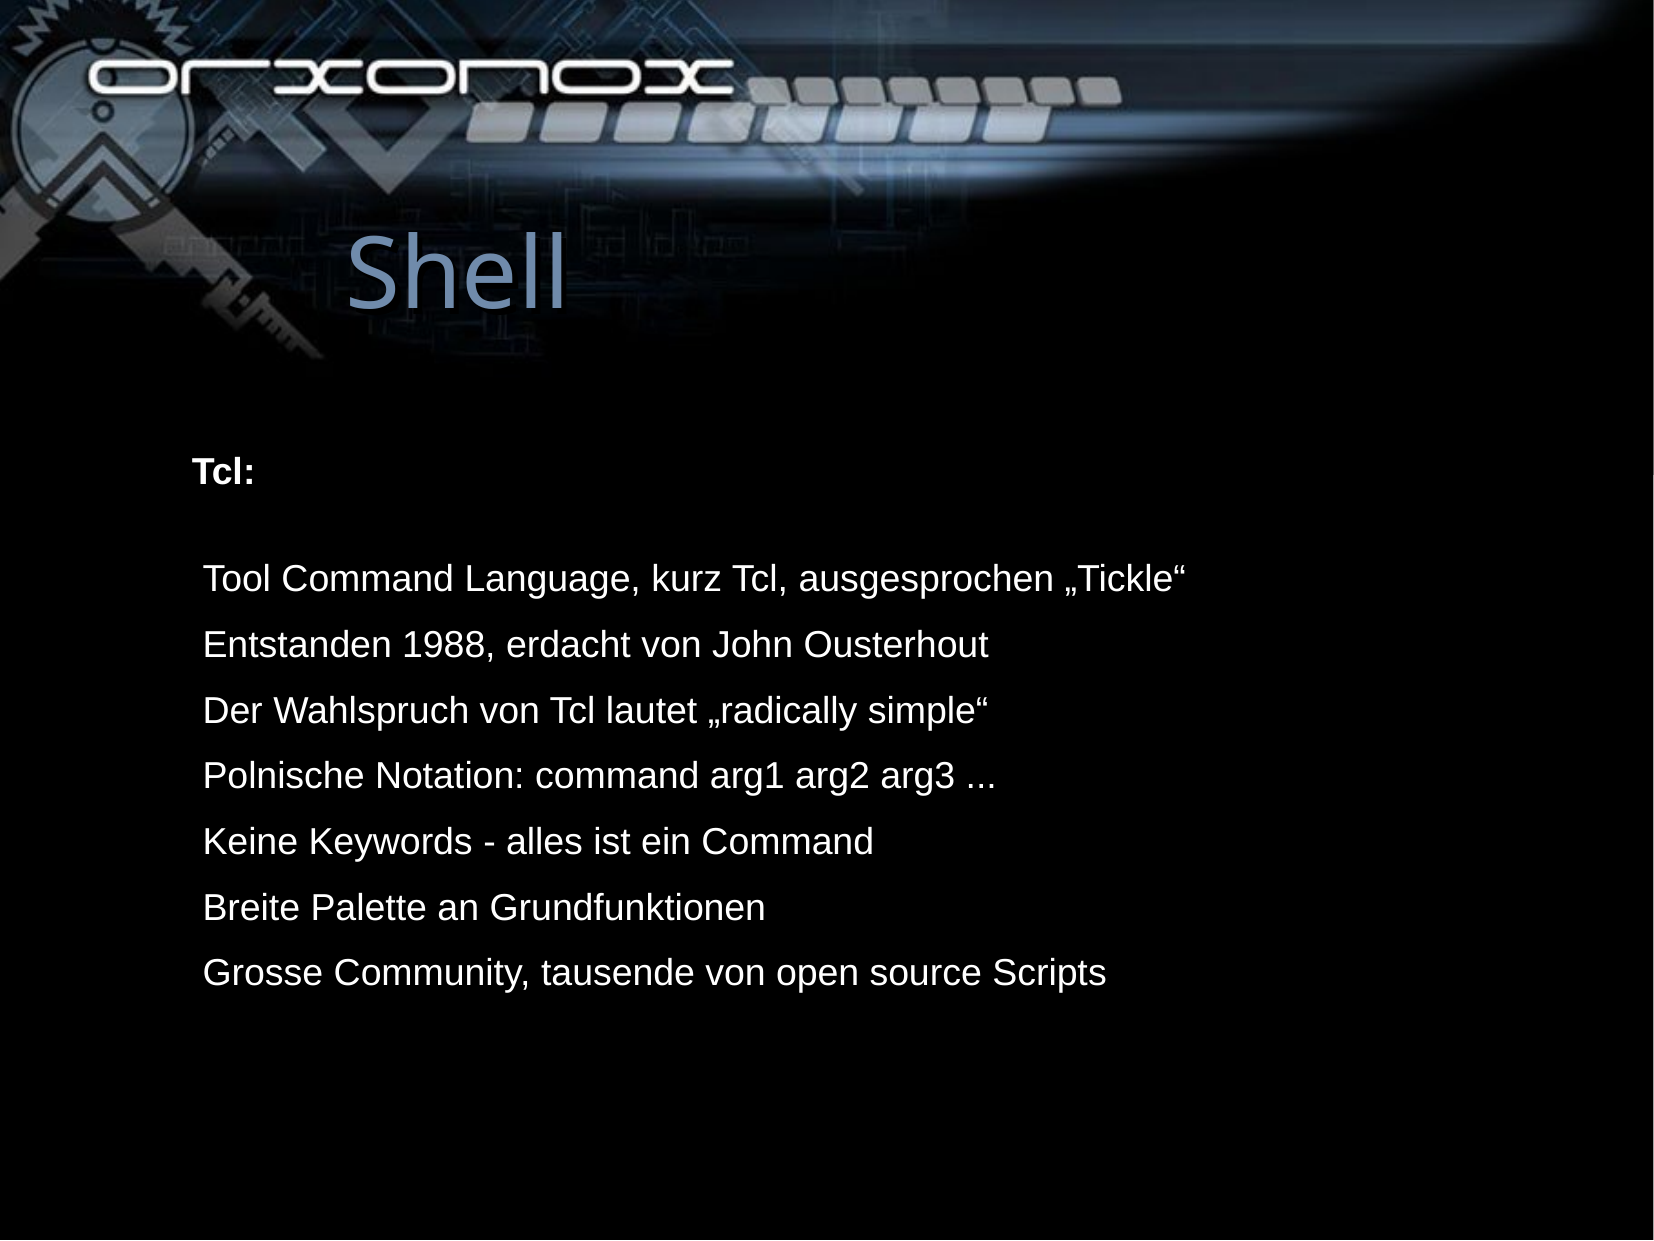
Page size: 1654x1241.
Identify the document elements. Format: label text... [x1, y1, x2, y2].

text_box Tcl: Tool Command Language, kurz Tcl, ausgesprochen „Tickle“ Entstanden 1988, erdacht von John Ousterhout Der Wahlspruch von Tcl lautet „radically simple“ Polnische Notation: command arg1 arg2 arg3 ... Keine Keywords - alles ist ein Command Breite Palette an Grundfunktionen Grosse Community, tausende von open source Scripts [177, 442, 1329, 1003]
picture [0, 0, 1654, 475]
text_box Shell [330, 194, 1306, 344]
